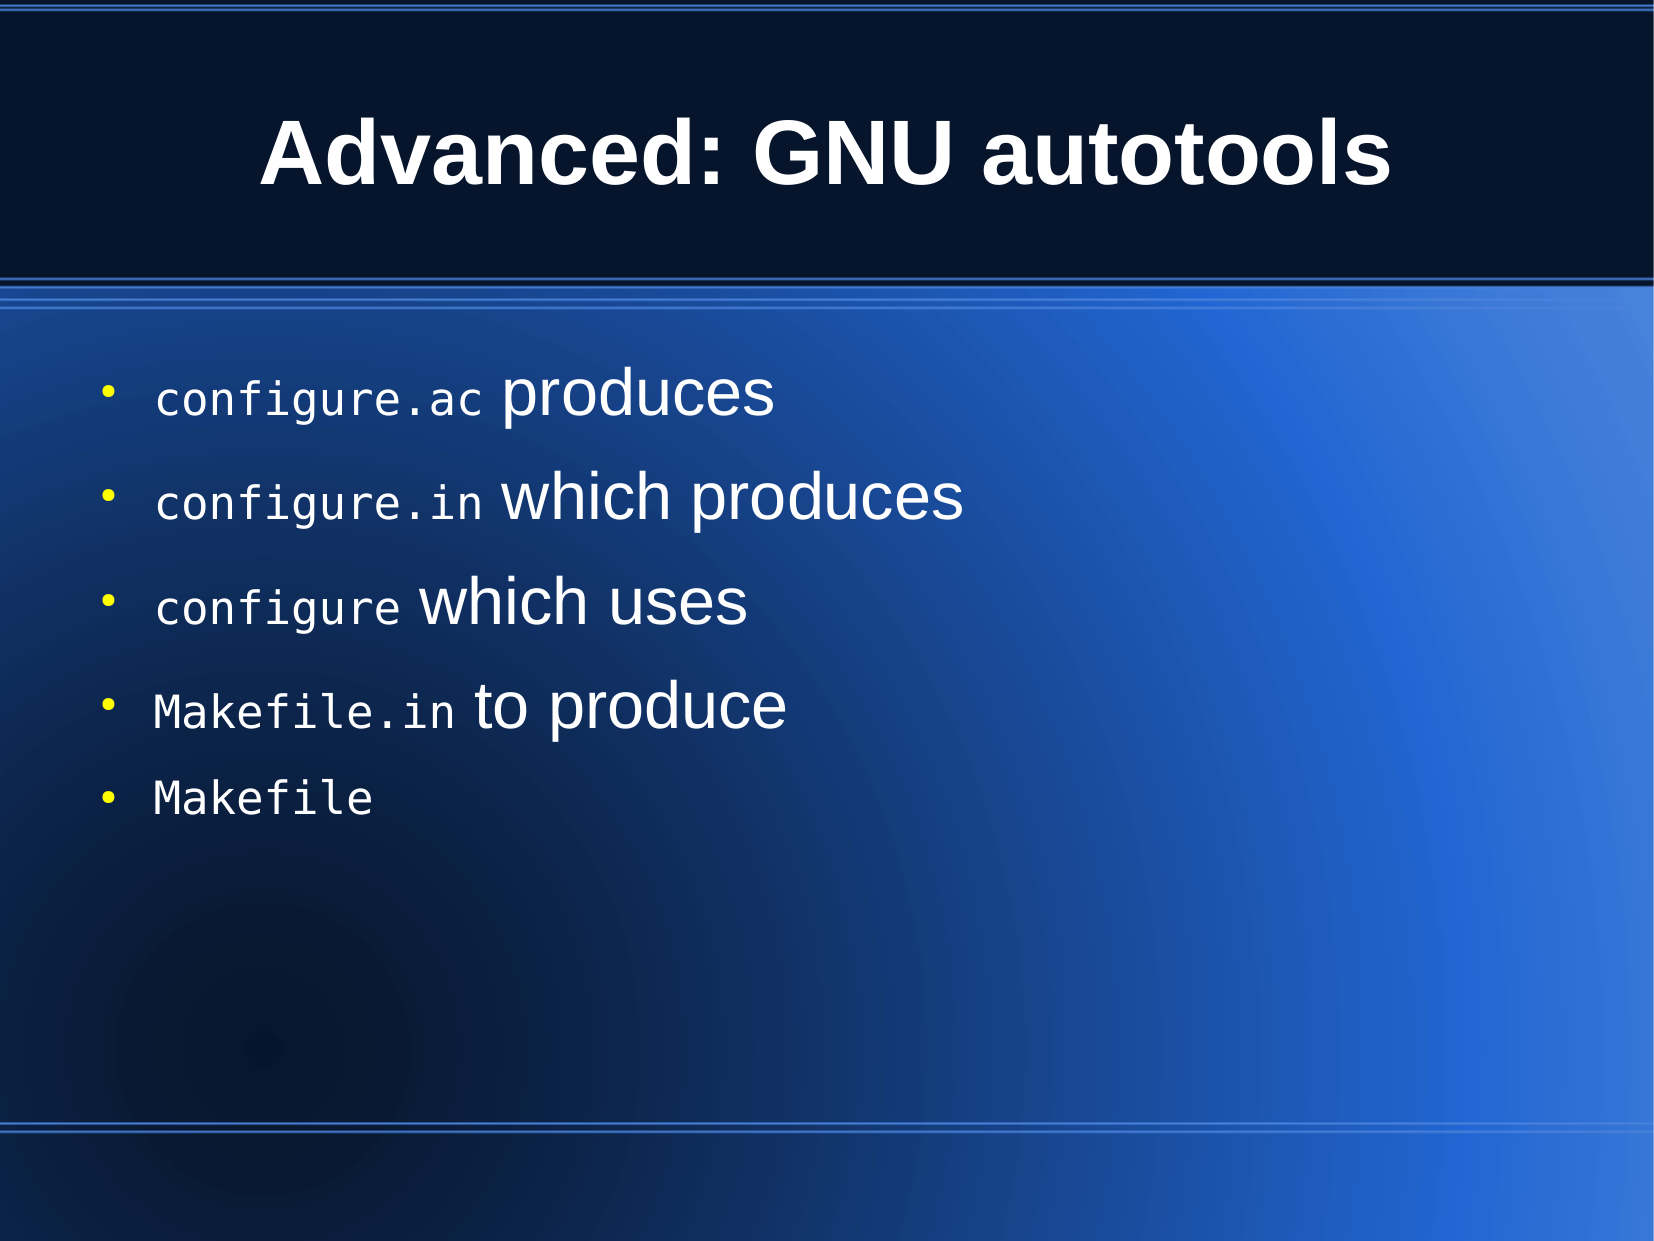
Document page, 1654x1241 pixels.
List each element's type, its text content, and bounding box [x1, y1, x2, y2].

picture [0, 0, 1654, 1241]
list configure.ac produces configure.in which produces configure which uses Makefile.in to produce Makefile [82, 355, 1571, 1058]
title Advanced: GNU autotools [82, 49, 1571, 257]
